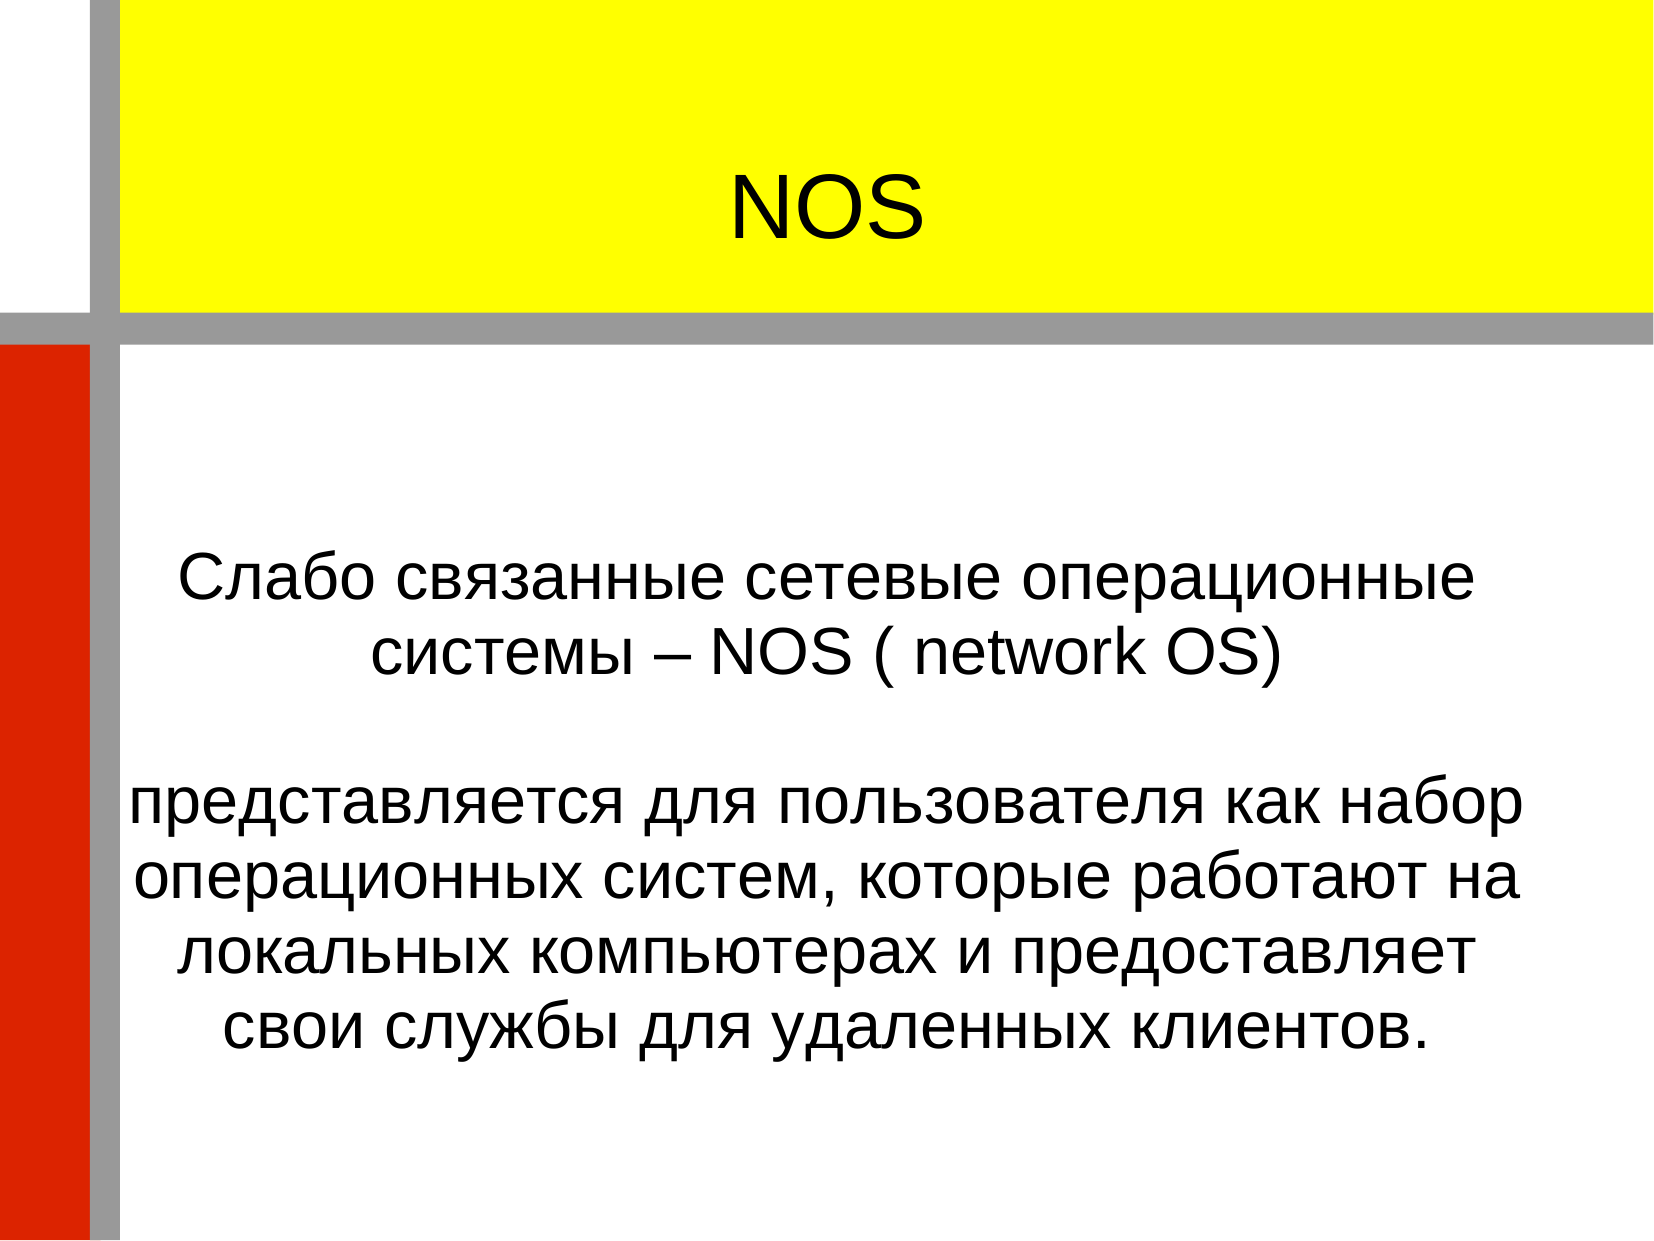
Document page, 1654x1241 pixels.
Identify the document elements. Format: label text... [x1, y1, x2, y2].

title NOS [121, 110, 1534, 303]
subtitle Слабо связанные сетевые операционные системы – NOS ( network OS) представляется для пользователя как набор операционных систем, которые работают на локальных компьютерах и предоставляет свои службы для удаленных клиентов. [121, 399, 1534, 1203]
